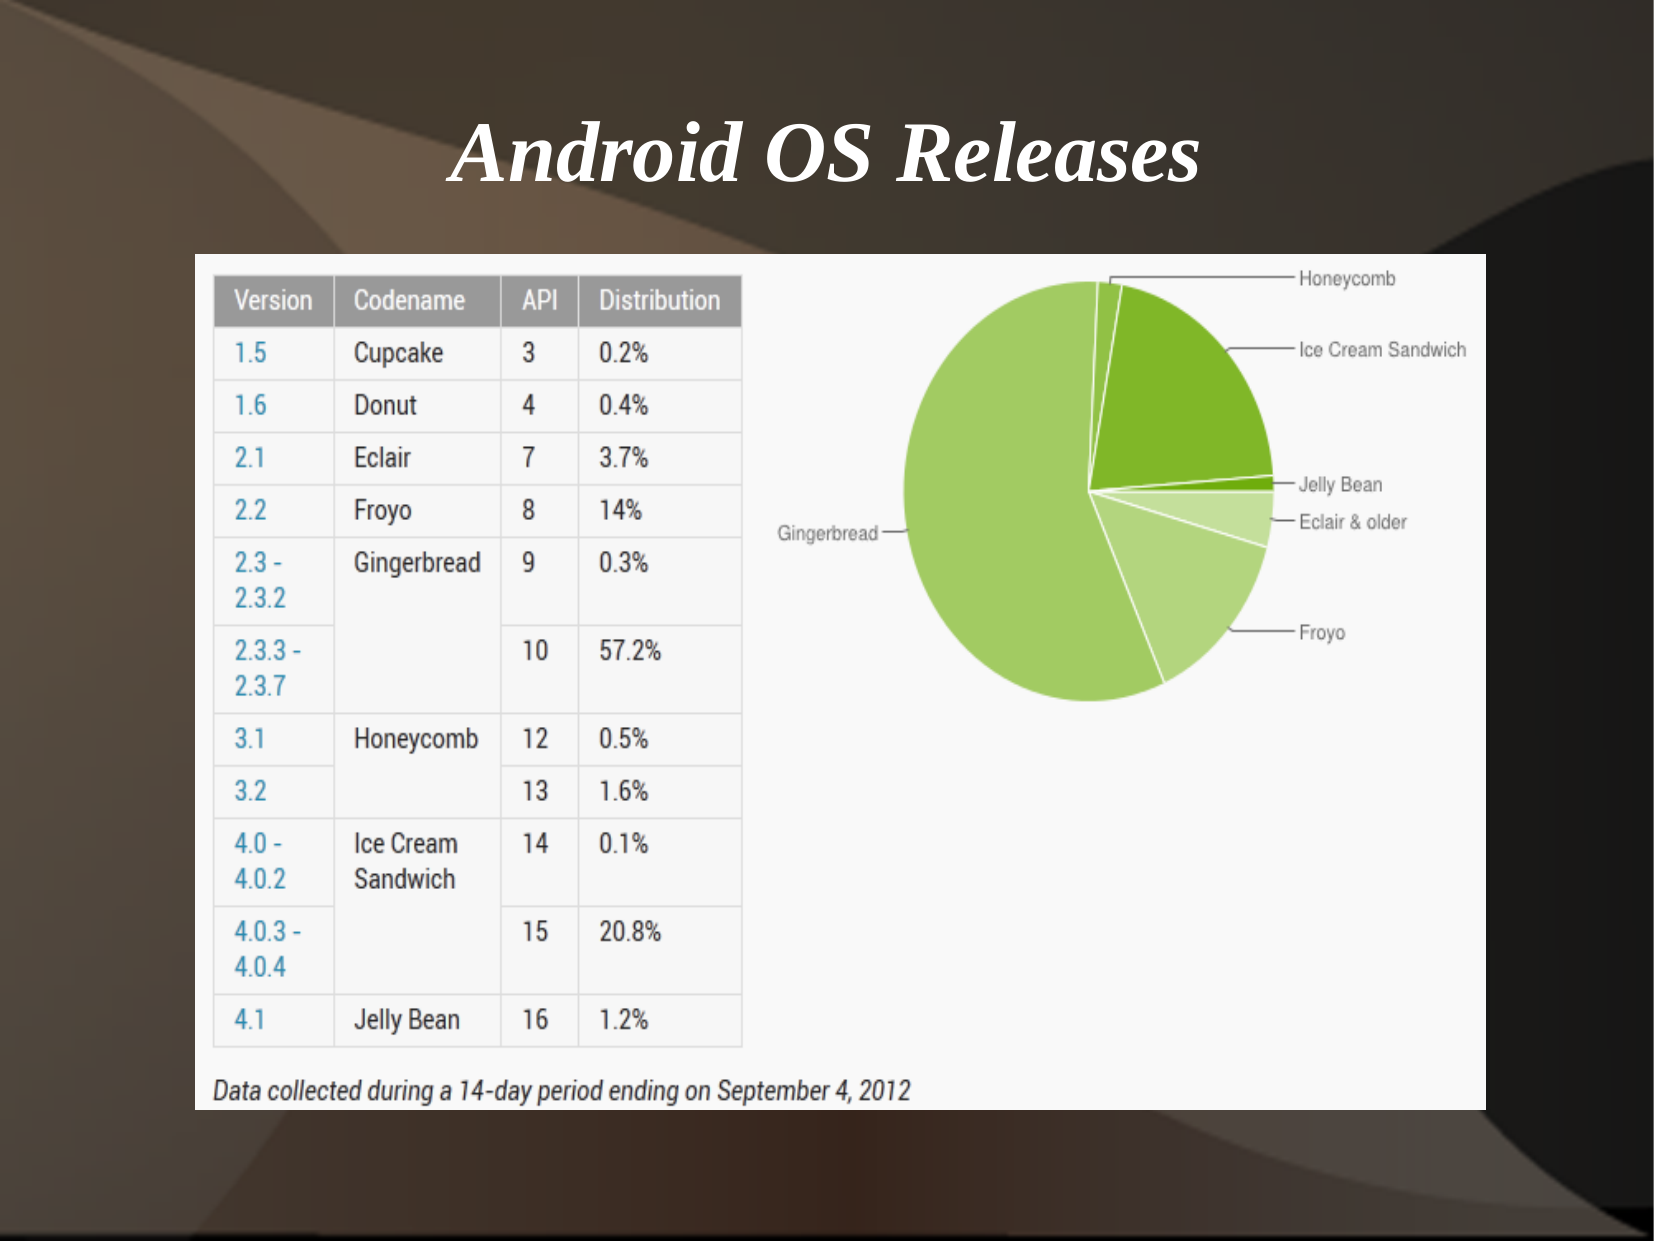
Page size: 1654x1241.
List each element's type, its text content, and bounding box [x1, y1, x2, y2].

picture [0, 0, 1654, 1241]
title Android OS Releases [82, 49, 1571, 257]
